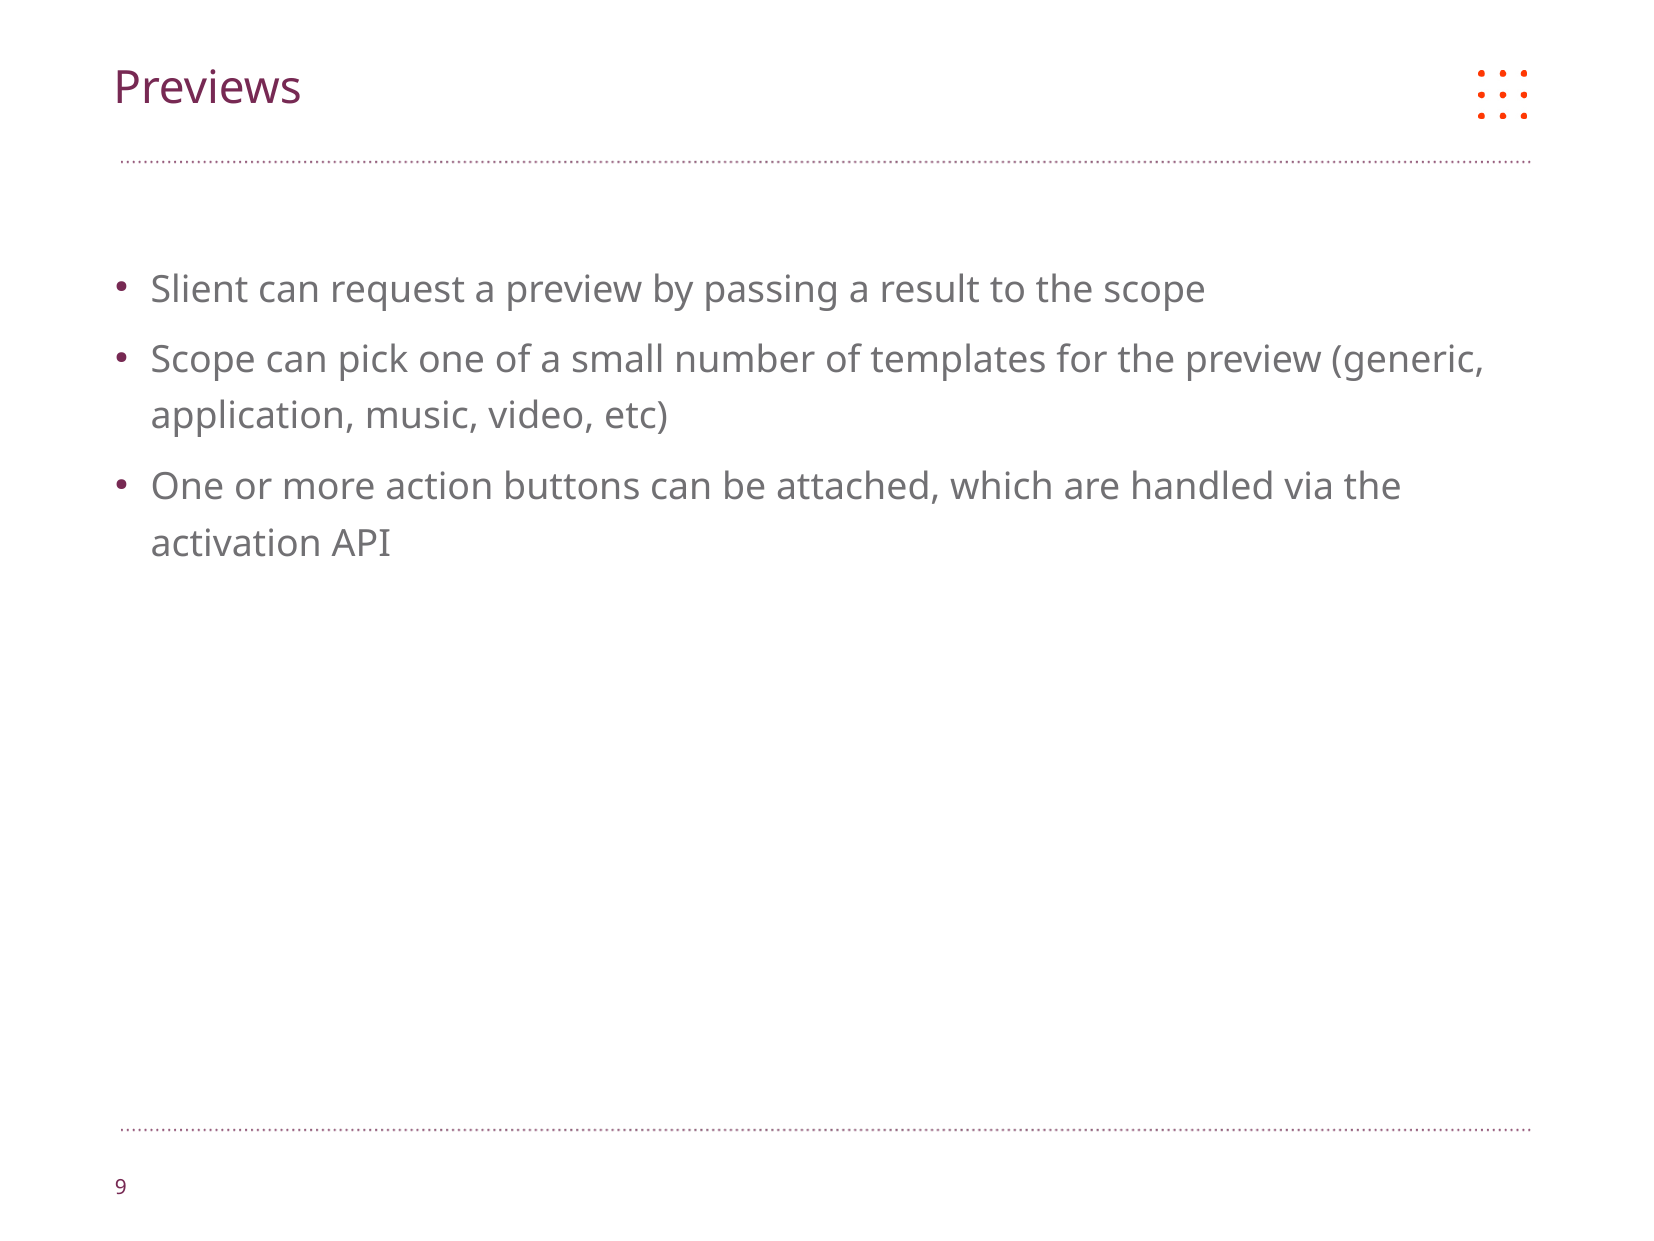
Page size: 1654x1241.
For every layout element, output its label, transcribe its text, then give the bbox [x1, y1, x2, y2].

list Slient can request a preview by passing a result to the scope Scope can pick one of a small number of templates for the preview (generic, application, music, video, etc) One or more action buttons can be attached, which are handled via the activation API [115, 256, 1540, 977]
title Previews [113, 48, 1382, 124]
picture [111, 159, 1533, 166]
picture [1478, 70, 1527, 119]
picture [111, 1127, 1533, 1134]
